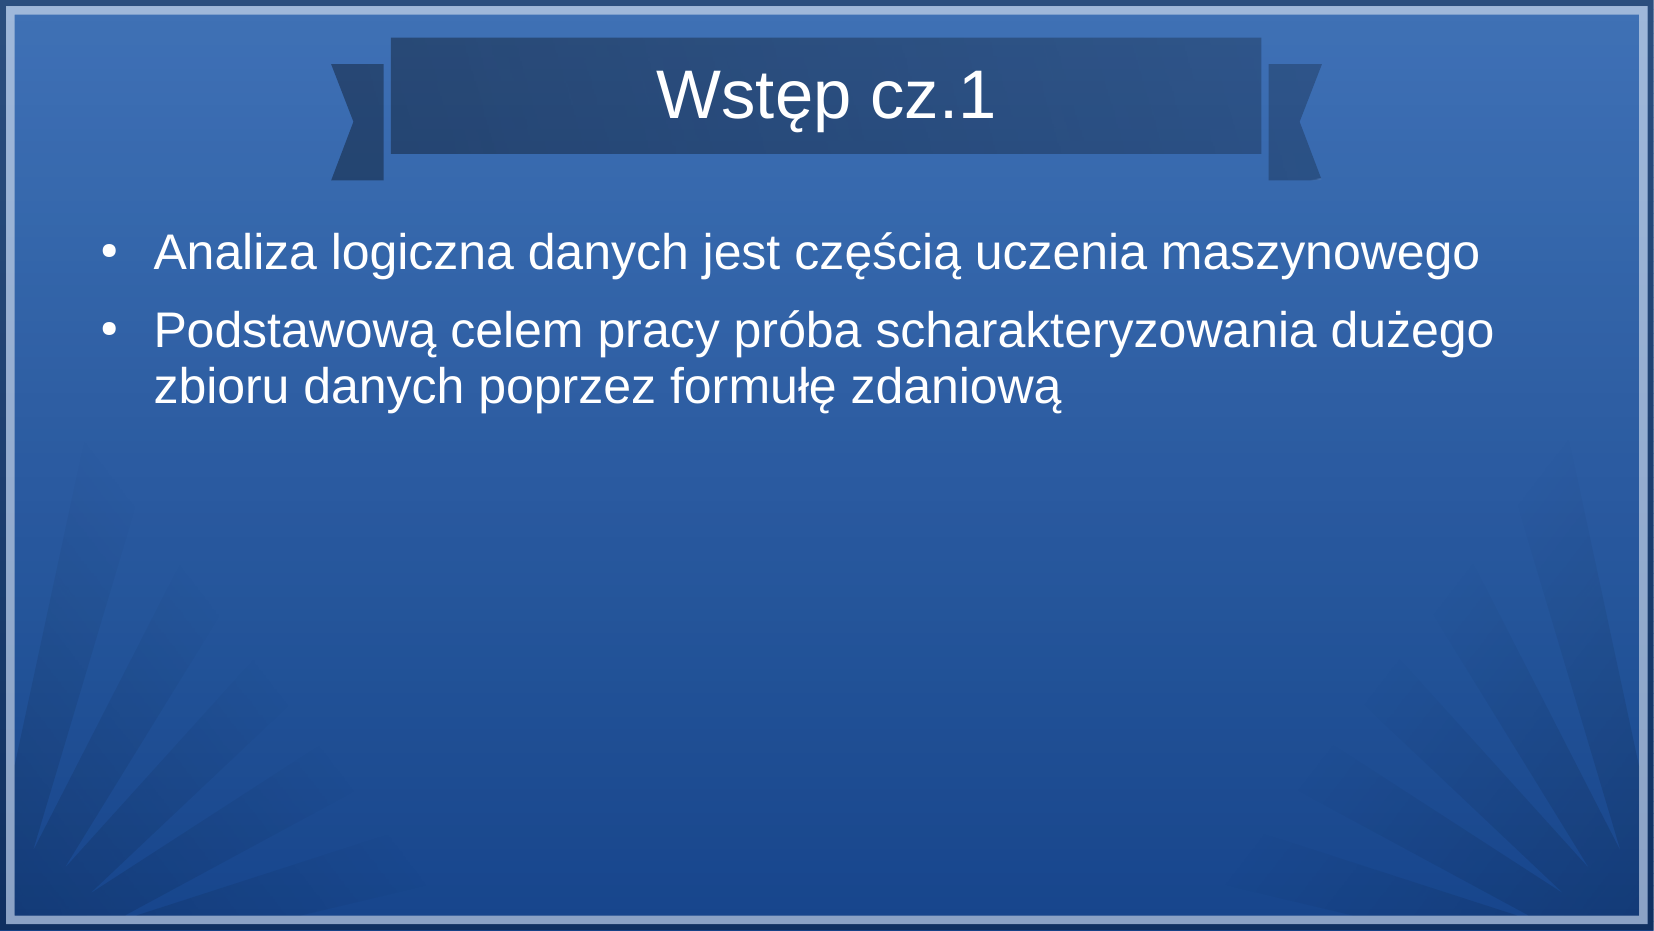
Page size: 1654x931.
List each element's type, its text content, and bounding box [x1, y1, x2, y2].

list Analiza logiczna danych jest częścią uczenia maszynowego Podstawową celem pracy próba scharakteryzowania dużego zbioru danych poprzez formułę zdaniową [82, 224, 1571, 848]
title Wstęp cz.1 [389, 35, 1264, 154]
